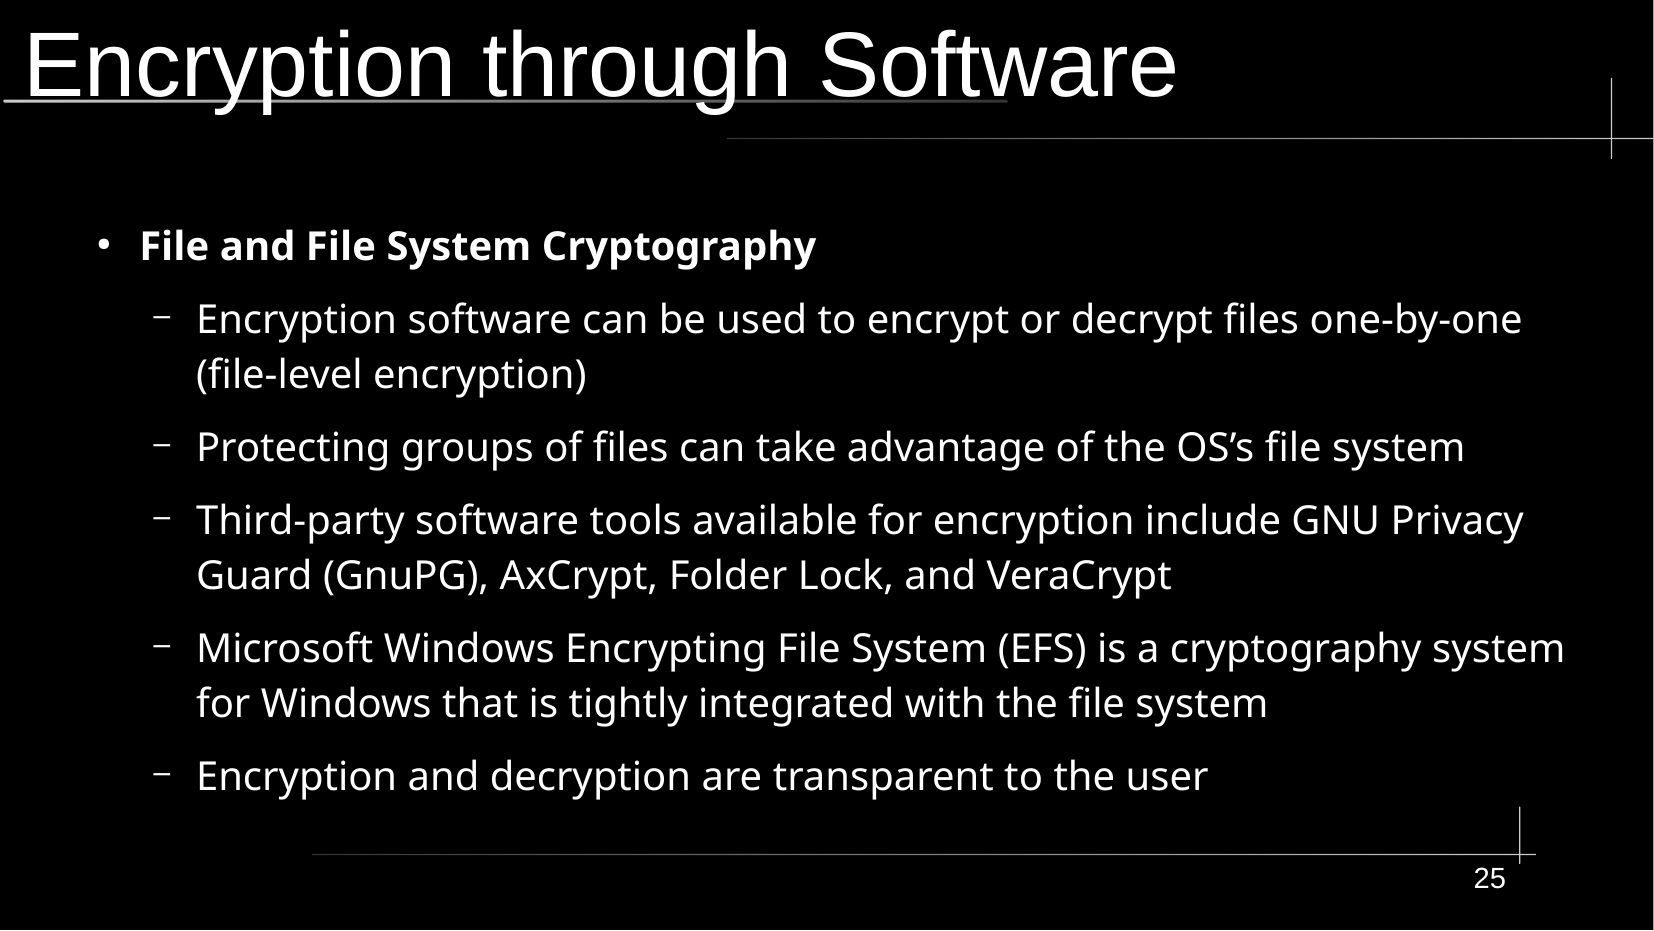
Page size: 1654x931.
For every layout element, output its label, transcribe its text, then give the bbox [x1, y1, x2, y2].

list File and File System Cryptography Encryption software can be used to encrypt or decrypt files one-by-one (file-level encryption) Protecting groups of files can take advantage of the OS’s file system Third-party software tools available for encryption include GNU Privacy Guard (GnuPG), AxCrypt, Folder Lock, and VeraCrypt Microsoft Windows Encrypting File System (EFS) is a cryptography system for Windows that is tightly integrated with the file system Encryption and decryption are transparent to the user [82, 217, 1592, 811]
title Encryption through Software [23, 11, 1589, 119]
